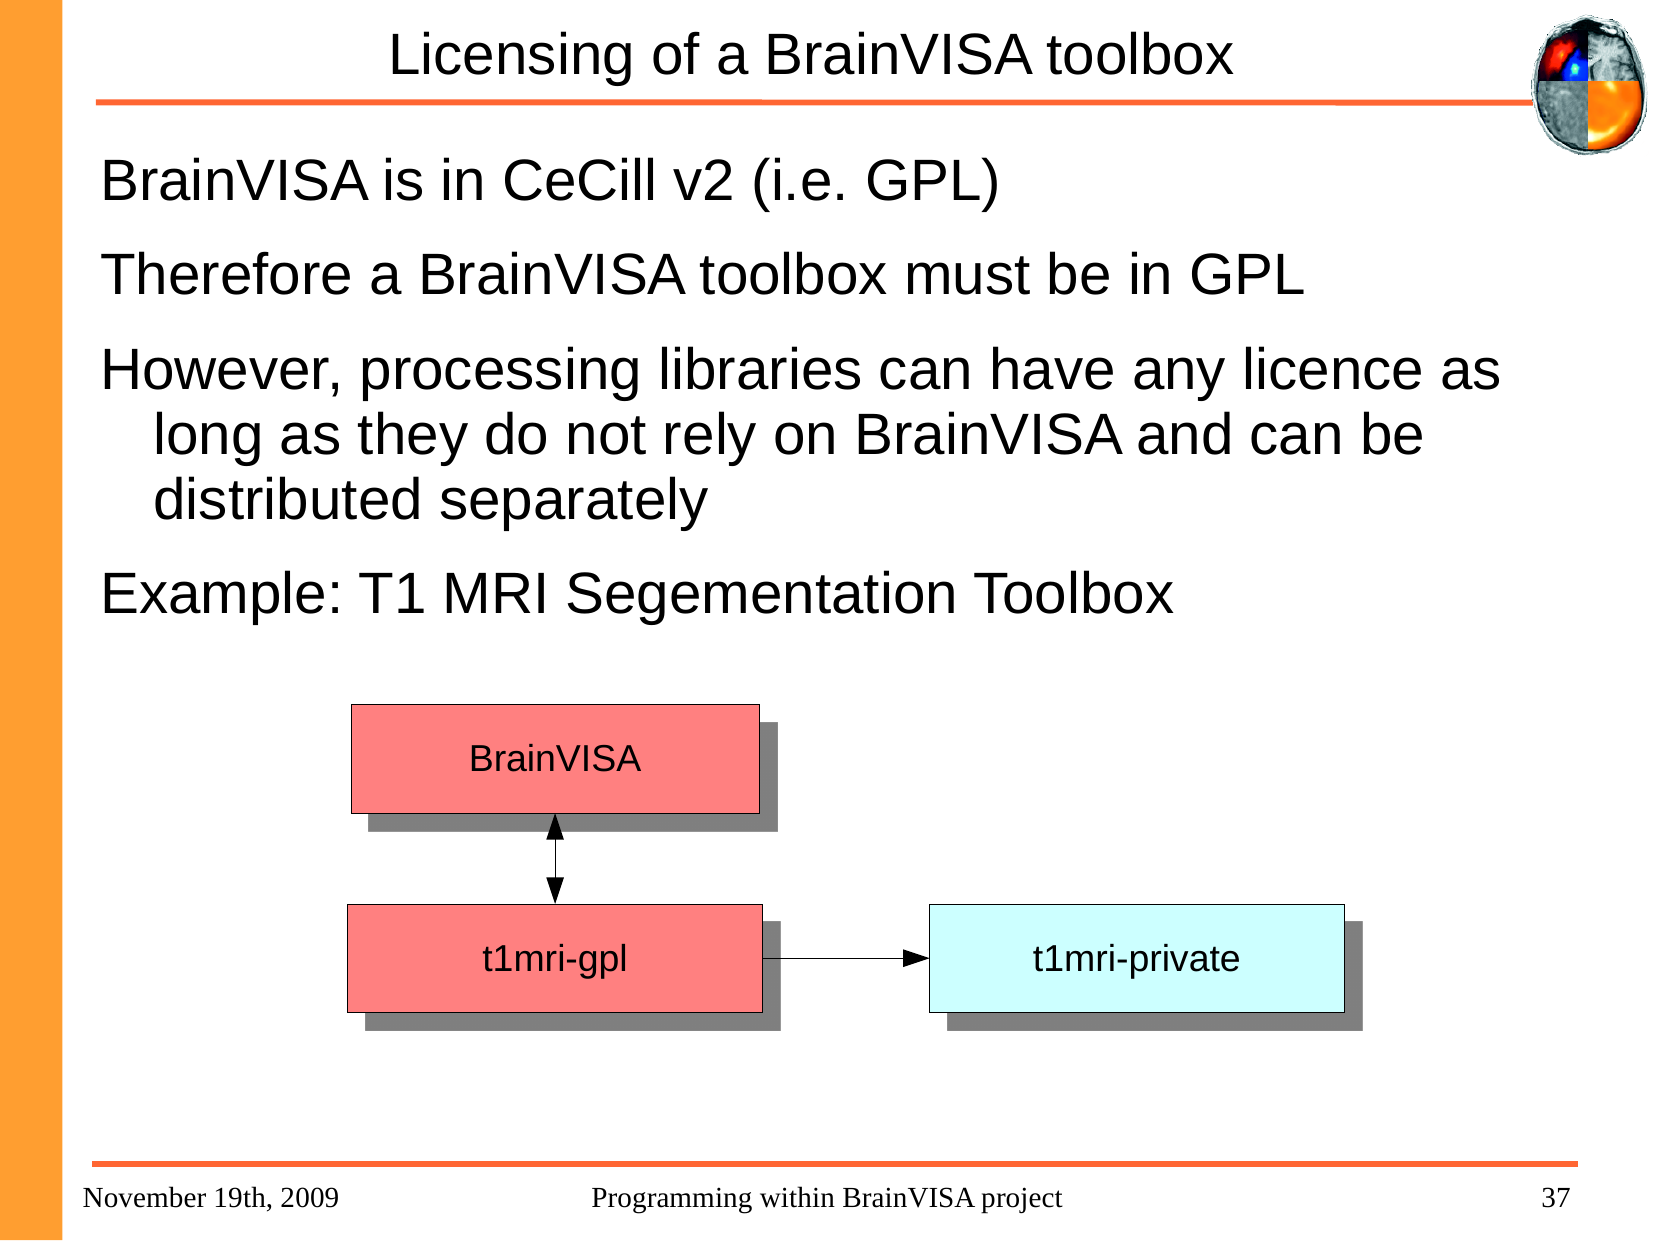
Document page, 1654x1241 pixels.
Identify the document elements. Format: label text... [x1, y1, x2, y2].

title Licensing of a BrainVISA toolbox [88, 19, 1536, 89]
text_box t1mri-gpl [347, 904, 763, 1013]
picture [1530, 14, 1649, 157]
list BrainVISA is in CeCill v2 (i.e. GPL) Therefore a BrainVISA toolbox must be in GPL However, processing libraries can have any licence as long as they do not rely on BrainVISA and can be distributed separately Example: T1 MRI Segementation Toolbox [82, 147, 1571, 680]
text_box BrainVISA [351, 704, 760, 814]
text_box t1mri-private [929, 904, 1345, 1013]
